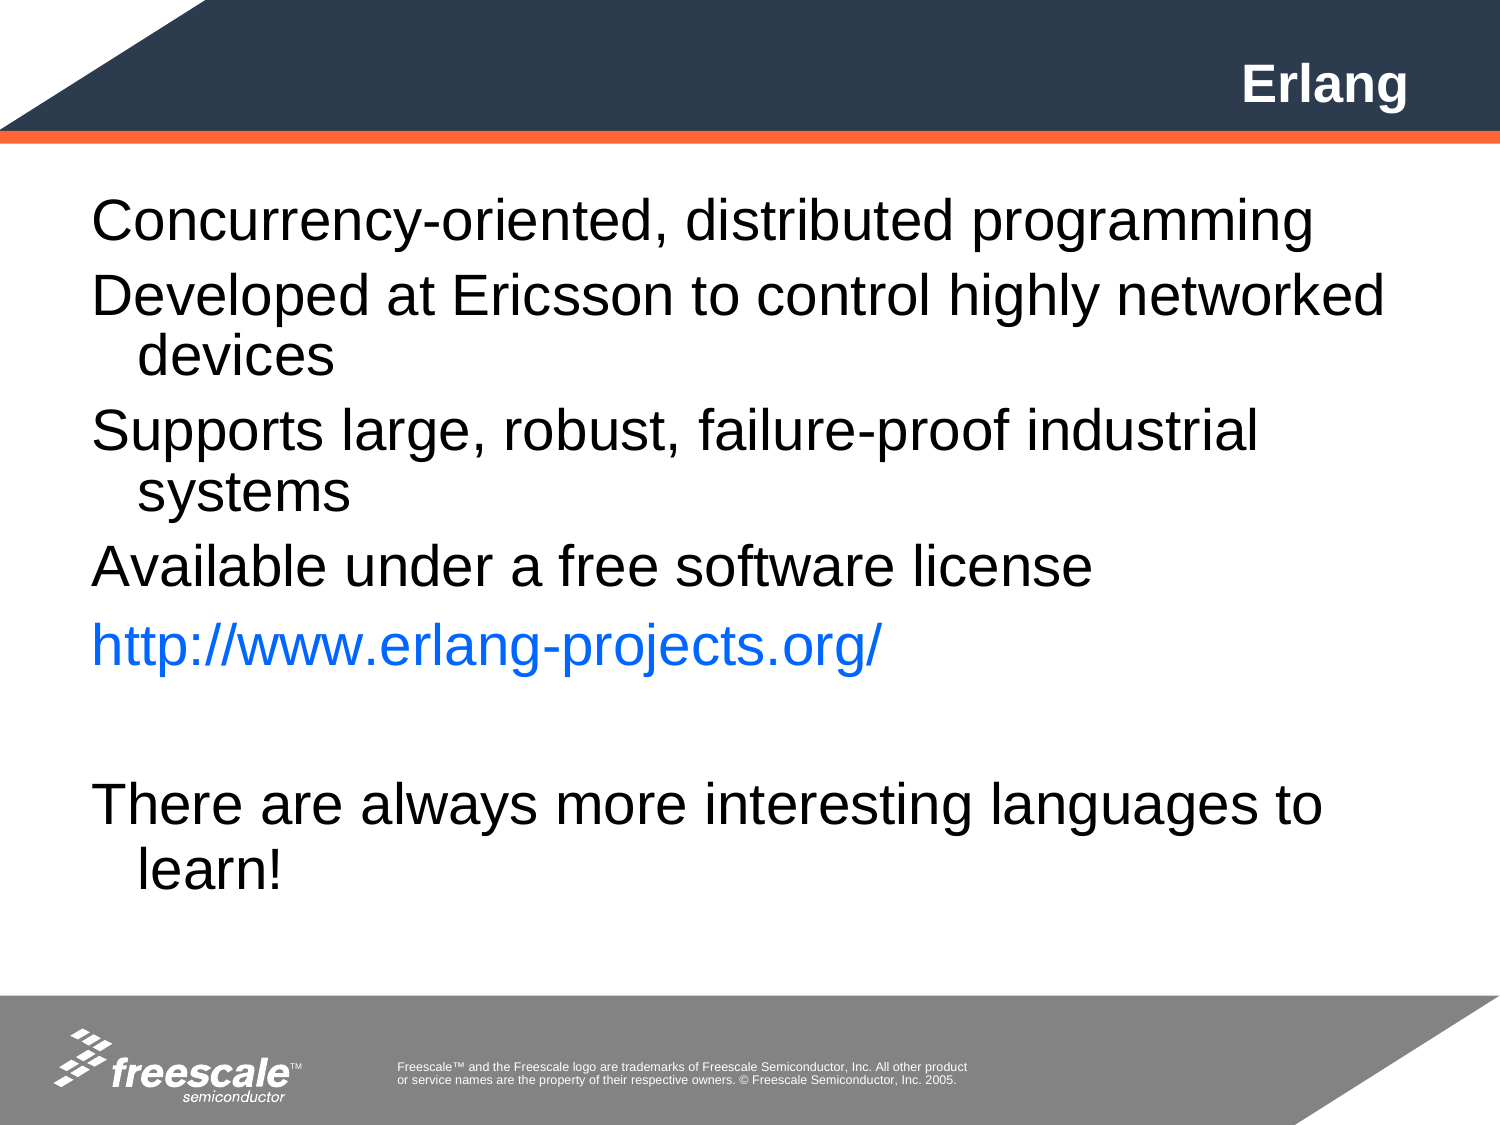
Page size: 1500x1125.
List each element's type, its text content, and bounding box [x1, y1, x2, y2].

title Erlang [75, 27, 1426, 146]
list Concurrency-oriented, distributed programming Developed at Ericsson to control highly networked devices Supports large, robust, failure-proof industrial systems Available under a free software license http://www.erlang-projects.org/ There are always more interesting languages to learn! [76, 184, 1427, 959]
